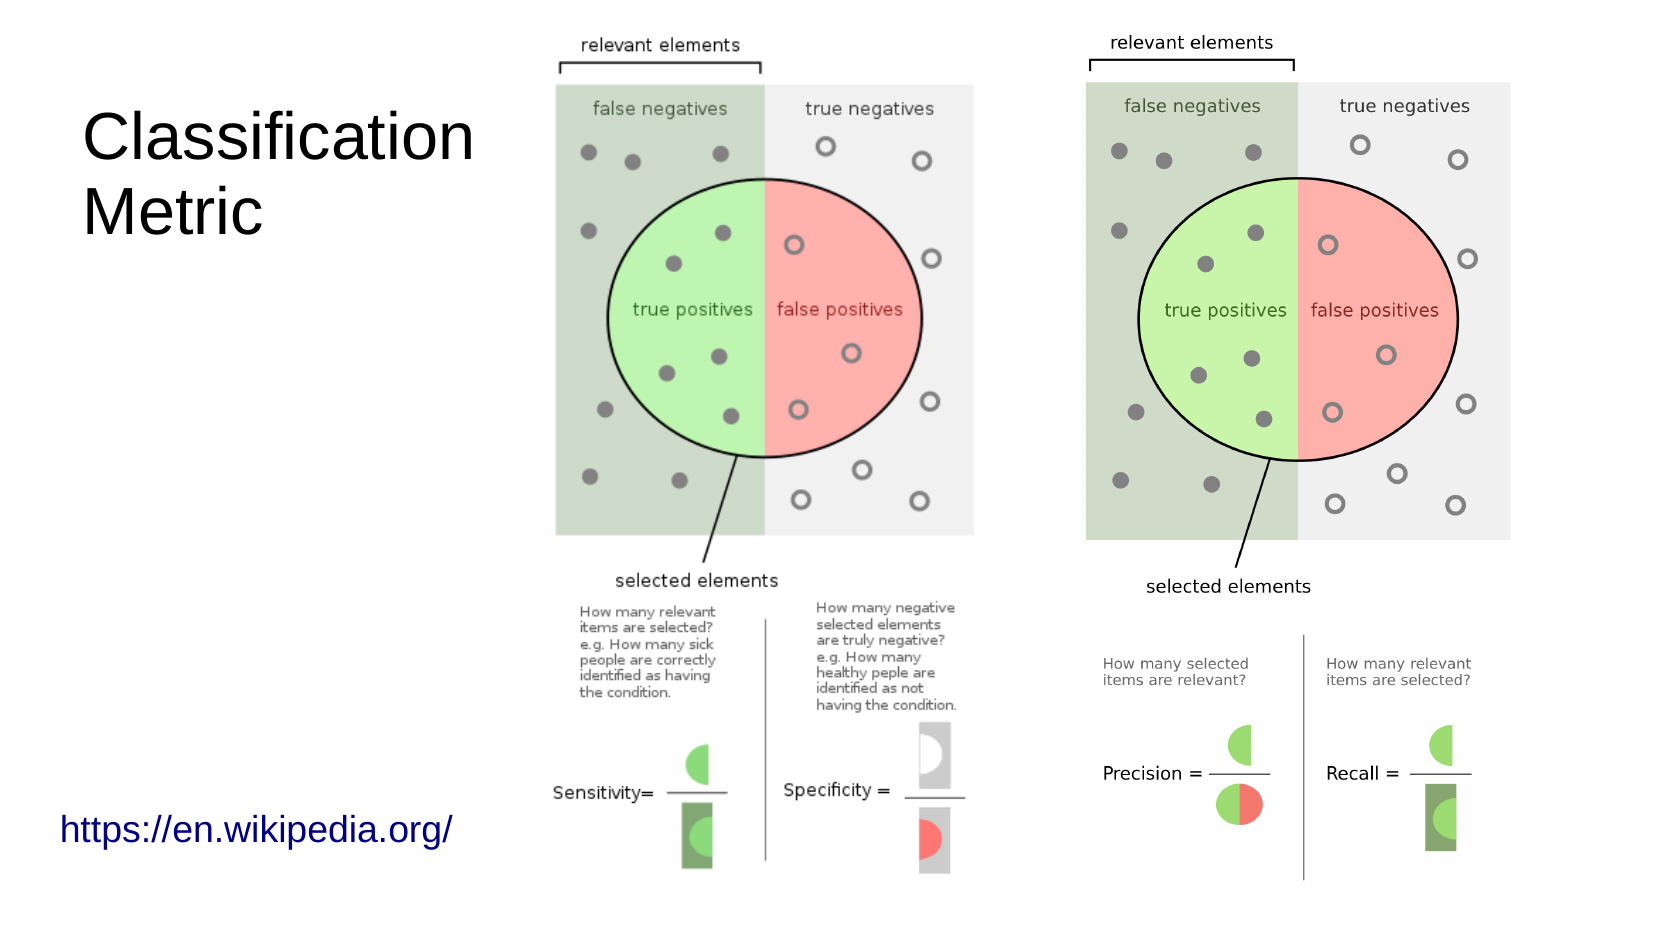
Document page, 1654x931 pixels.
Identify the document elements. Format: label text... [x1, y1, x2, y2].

picture [523, 19, 1007, 898]
text_box https://en.wikipedia.org/ [45, 801, 496, 859]
picture [1052, 15, 1544, 908]
title Classification Metric [82, 96, 496, 252]
